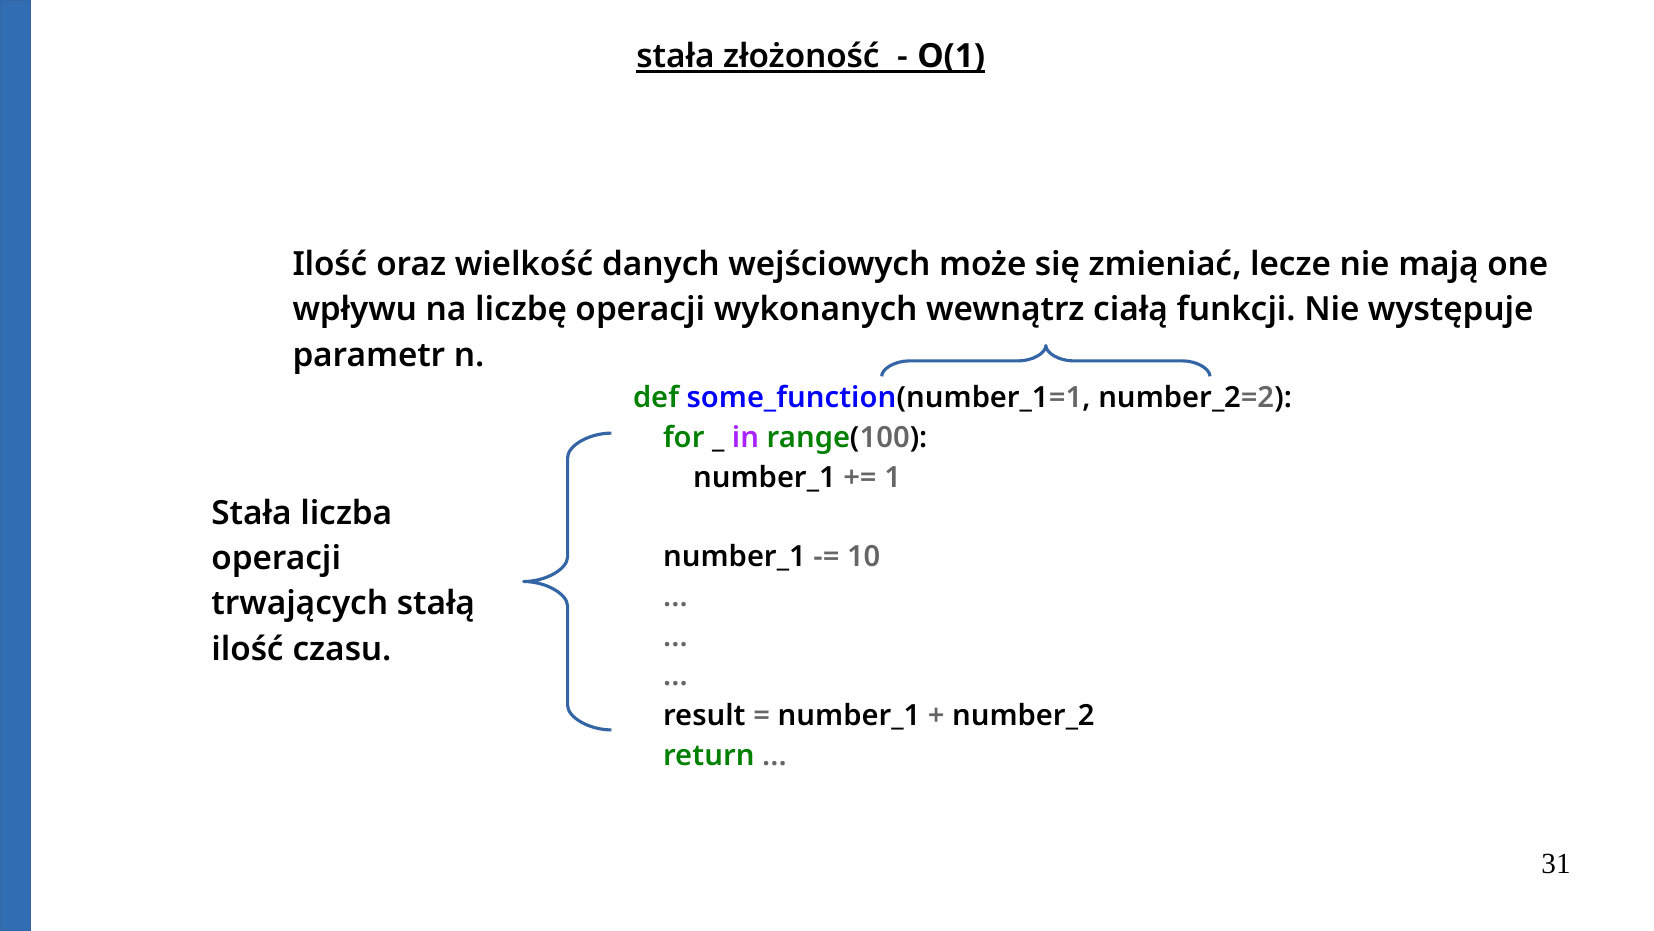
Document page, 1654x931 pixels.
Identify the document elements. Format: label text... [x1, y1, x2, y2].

text_box Stała liczba operacji trwających stałą ilość czasu. [196, 481, 522, 706]
text_box Ilość oraz wielkość danych wejściowych może się zmieniać, lecze nie mają one wpływu na liczbę operacji wykonanych wewnątrz ciałą funkcji. Nie występuje parametr n. [277, 232, 1588, 332]
text_box [0, 0, 31, 931]
text_box def some_function(number_1=1, number_2=2): for _ in range(100): number_1 += 1 number_1 -= 10 ... ... ... result = number_1 + number_2 return ... [618, 368, 1412, 752]
text_box stała złożoność - O(1) [621, 24, 1032, 83]
